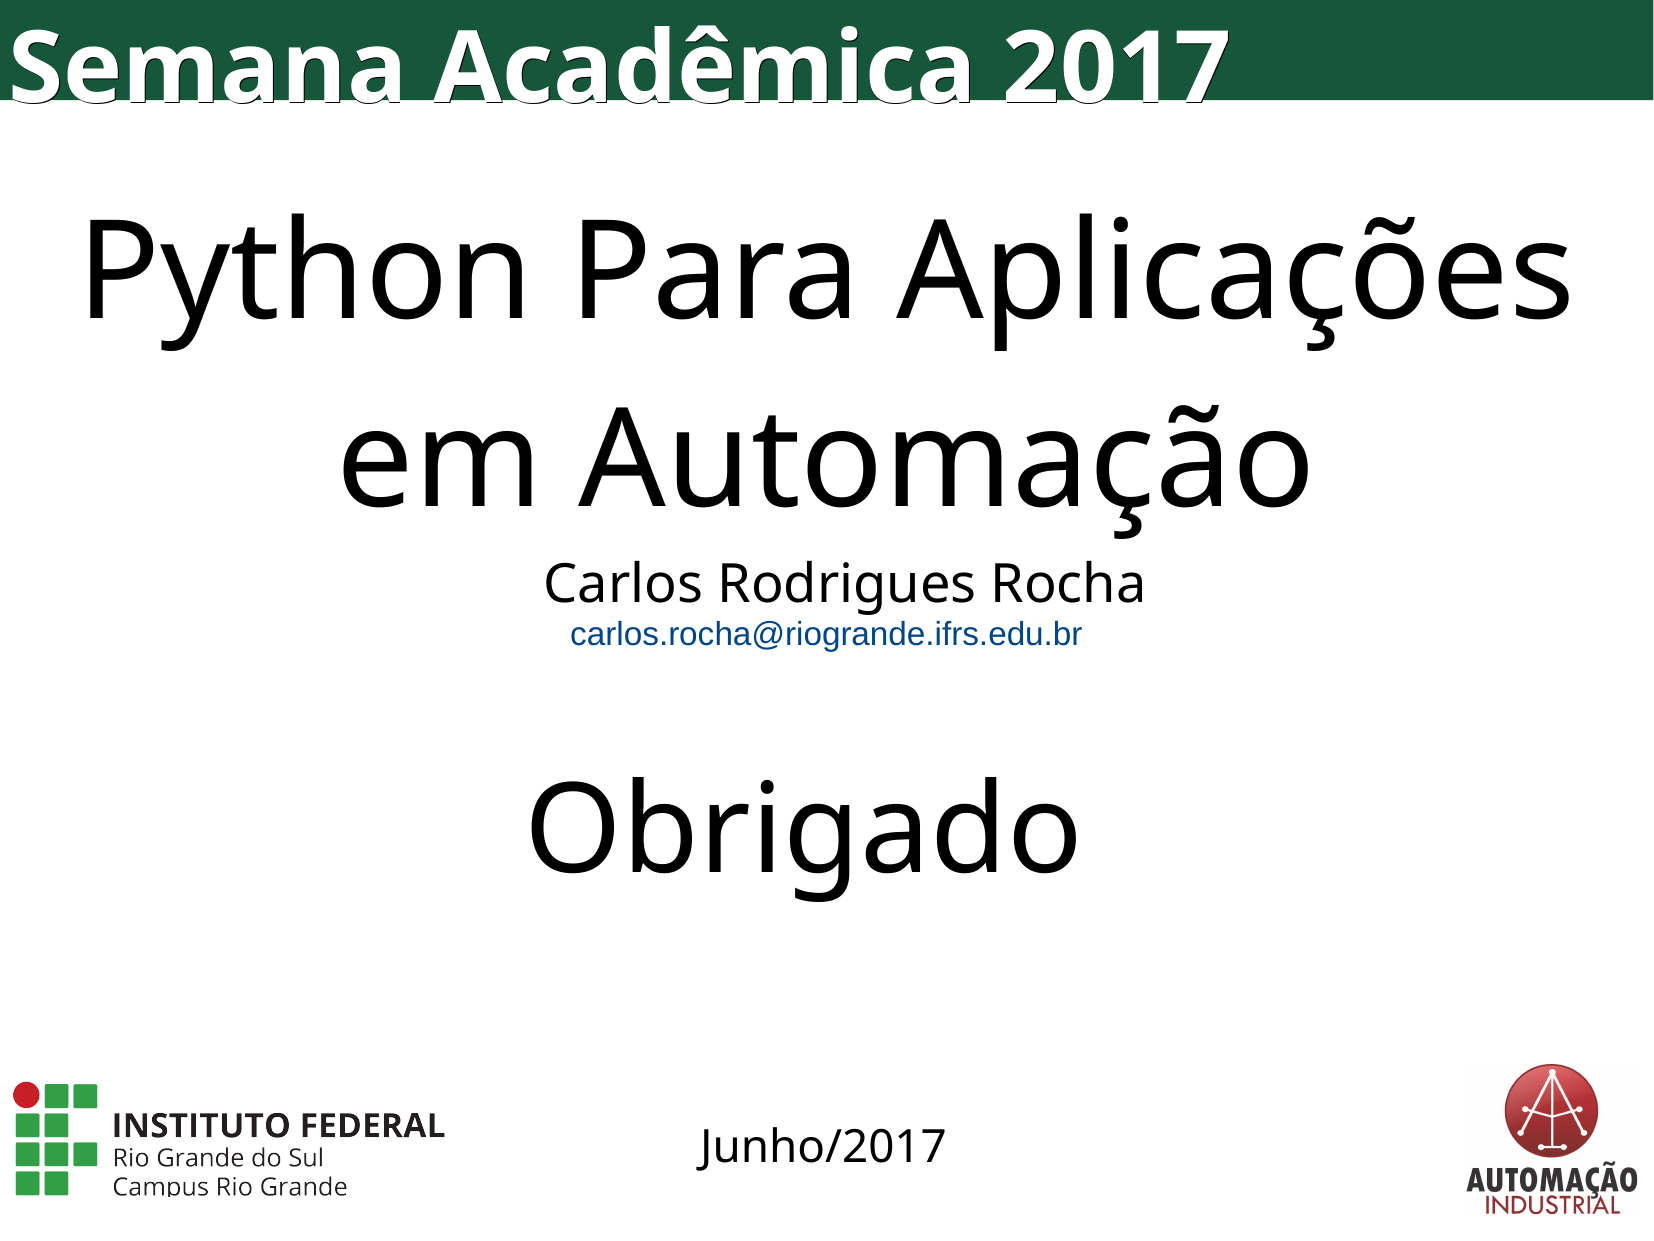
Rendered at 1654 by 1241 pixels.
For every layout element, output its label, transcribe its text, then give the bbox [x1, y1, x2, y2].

text_box Obrigado [509, 731, 1144, 903]
text_box Python Para Aplicações em Automação [59, 128, 1595, 591]
text_box carlos.rocha@riogrande.ifrs.edu.br [555, 608, 1099, 661]
text_box [1182, 44, 1211, 101]
picture [1465, 1063, 1638, 1215]
text_box Semana Acadêmica 2017 [0, 0, 1182, 129]
text_box Carlos Rodrigues Rocha [528, 591, 1152, 614]
picture [11, 1080, 447, 1198]
text_box Junho/2017 [685, 1105, 969, 1173]
text_box [1182, 0, 1654, 101]
